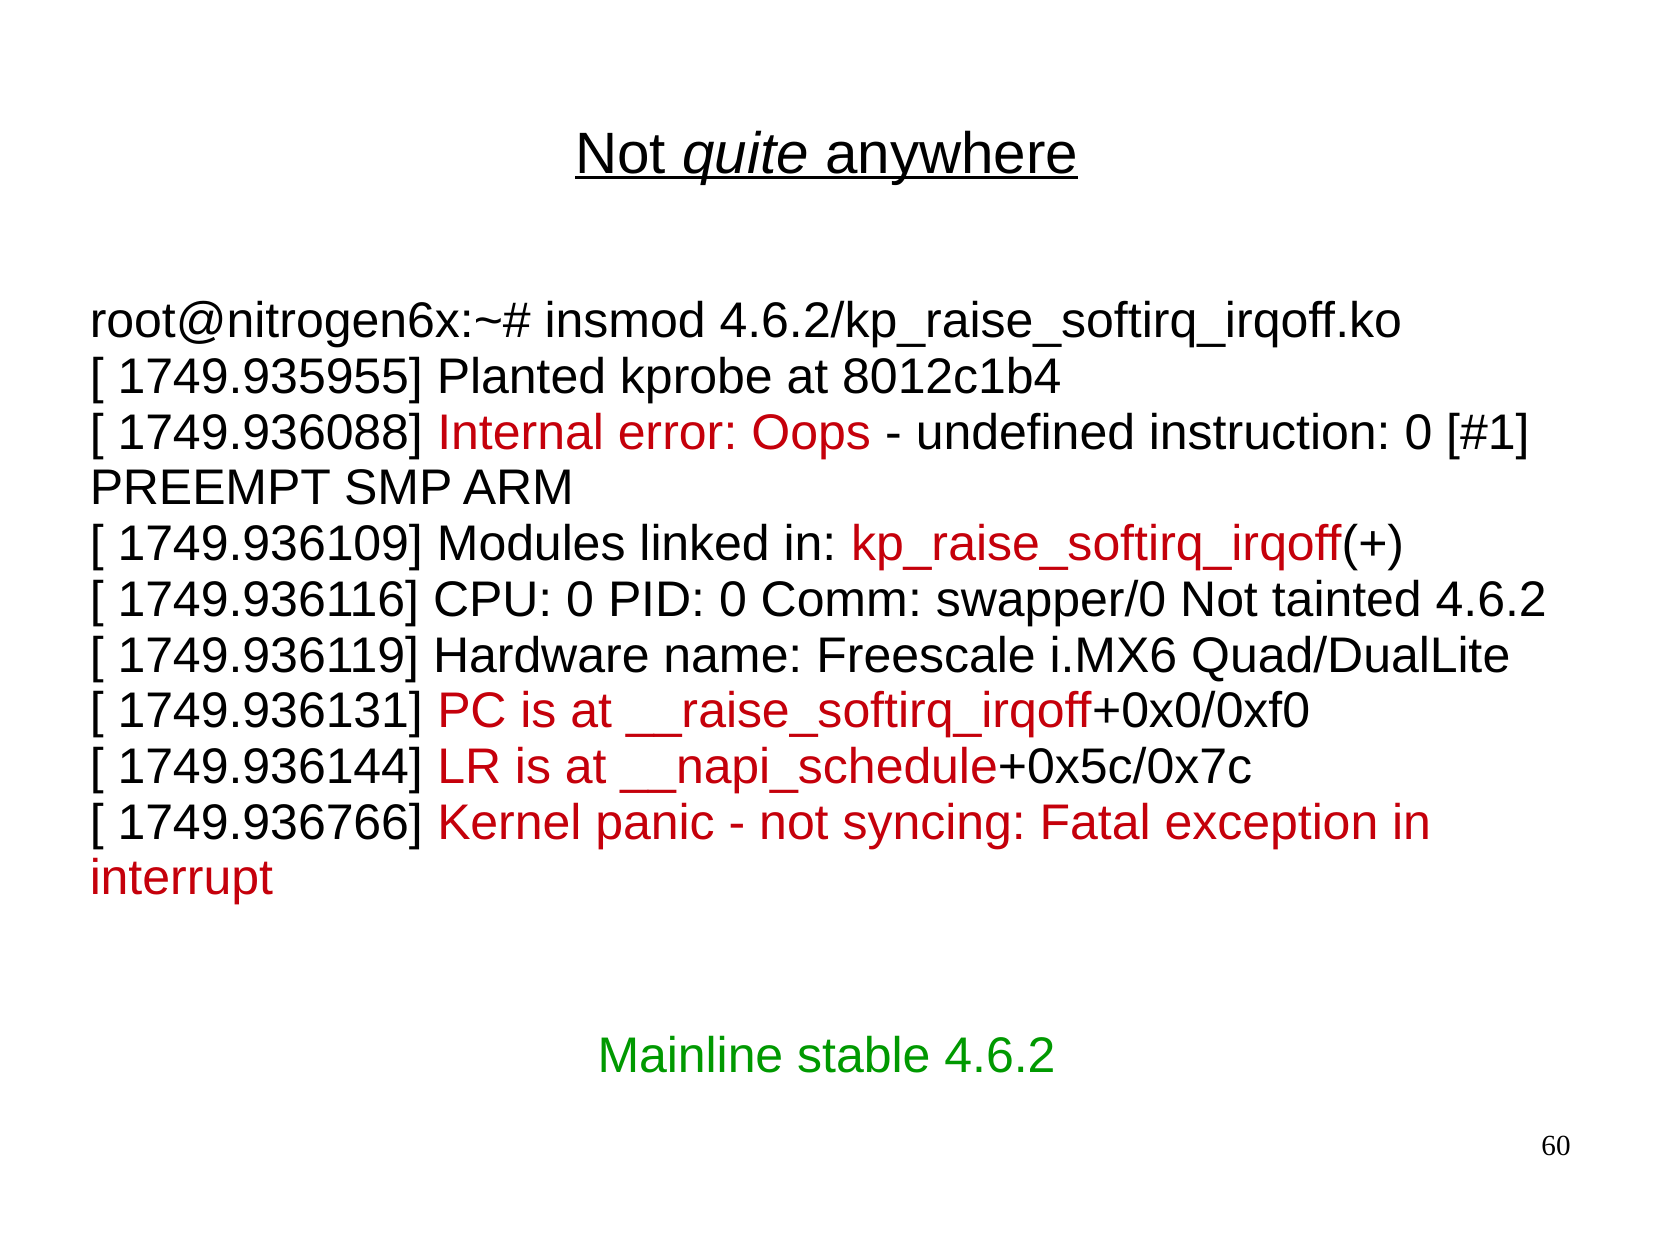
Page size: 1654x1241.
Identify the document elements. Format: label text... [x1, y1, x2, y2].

text_box root@nitrogen6x:~# insmod 4.6.2/kp_raise_softirq_irqoff.ko [ 1749.935955] Planted kprobe at 8012c1b4 [ 1749.936088] Internal error: Oops - undefined instruction: 0 [#1] PREEMPT SMP ARM [ 1749.936109] Modules linked in: kp_raise_softirq_irqoff(+) [ 1749.936116] CPU: 0 PID: 0 Comm: swapper/0 Not tainted 4.6.2 [ 1749.936119] Hardware name: Freescale i.MX6 Quad/DualLite [ 1749.936131] PC is at __raise_softirq_irqoff+0x0/0xf0 [ 1749.936144] LR is at __napi_schedule+0x5c/0x7c [ 1749.936766] Kernel panic - not syncing: Fatal exception in interrupt [75, 285, 1576, 969]
title Not quite anywhere [82, 49, 1571, 257]
text_box Mainline stable 4.6.2 [582, 1020, 1071, 1091]
